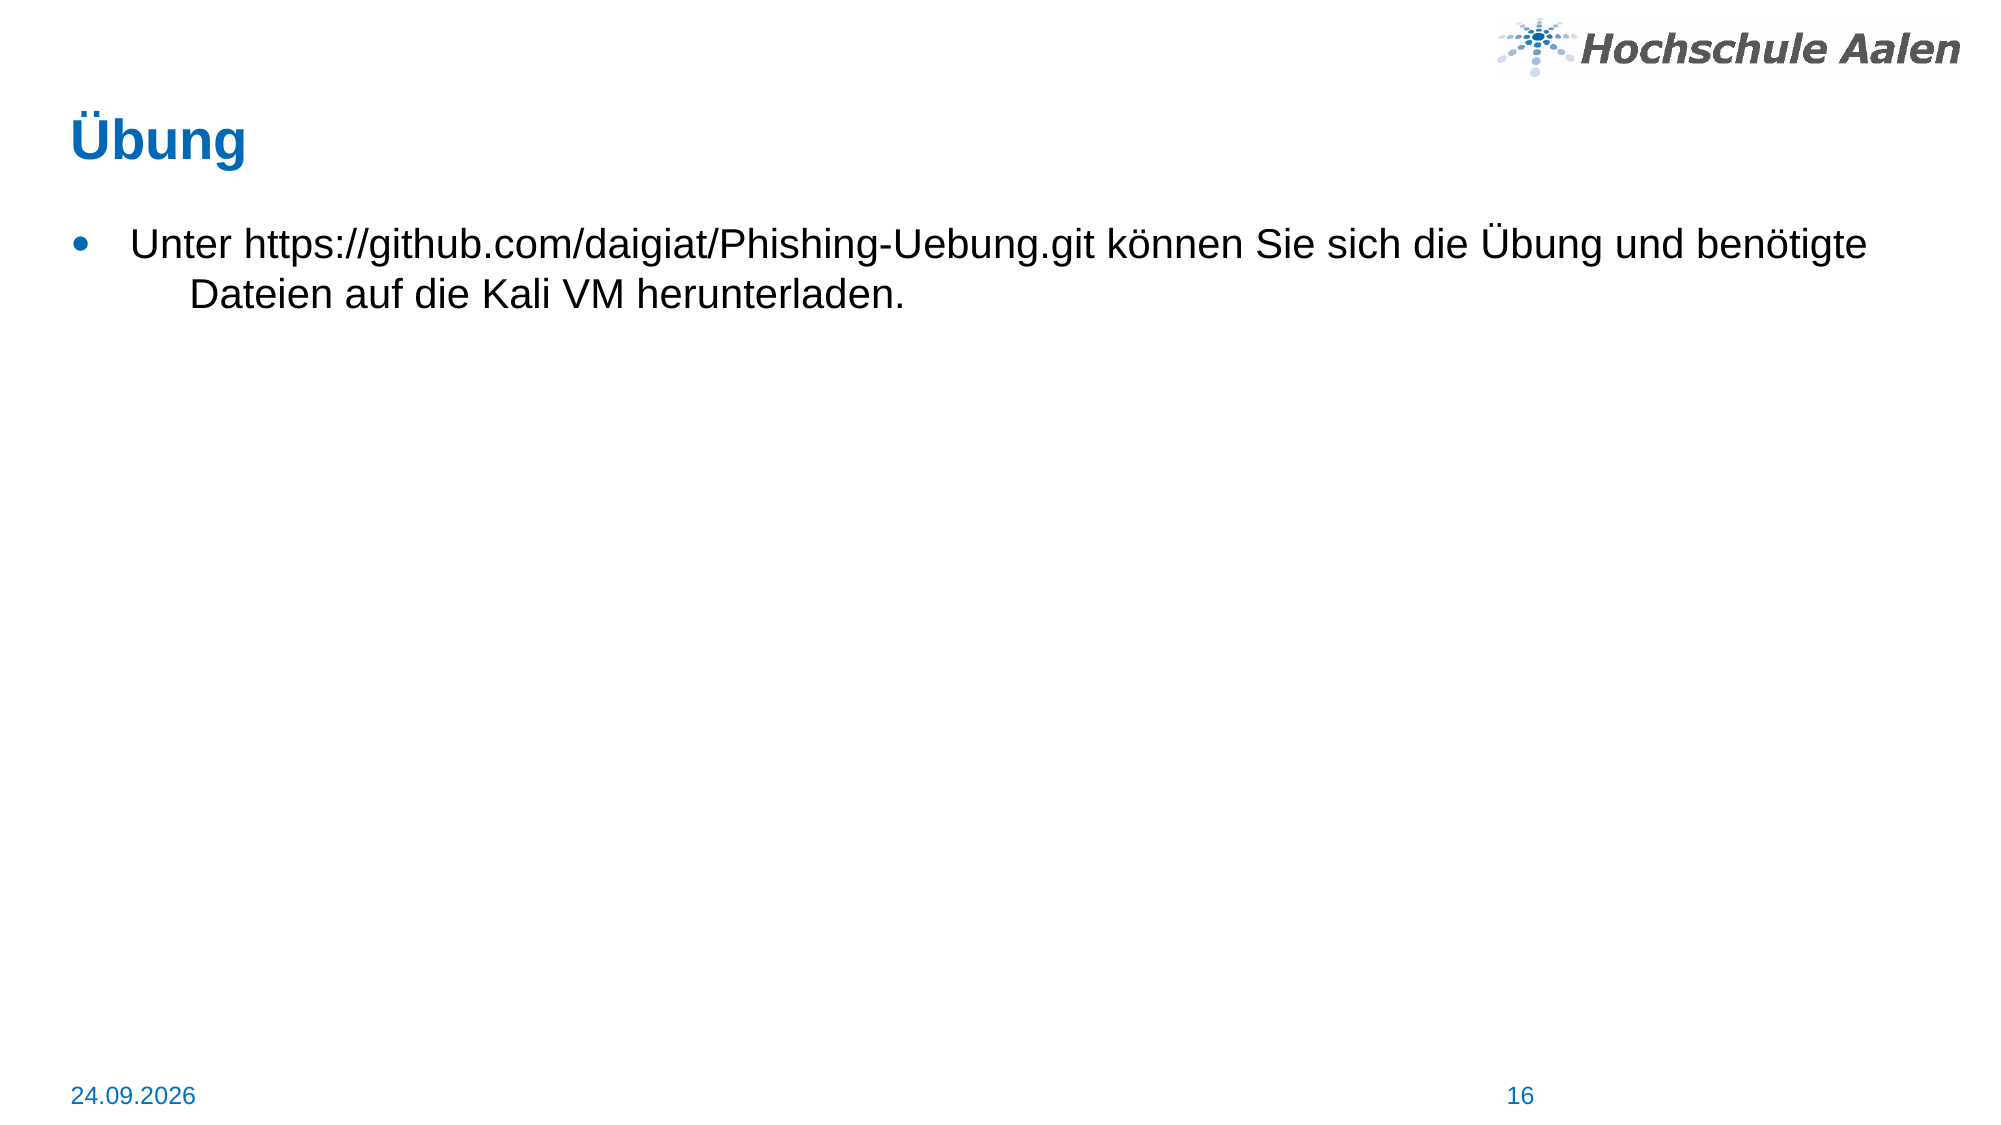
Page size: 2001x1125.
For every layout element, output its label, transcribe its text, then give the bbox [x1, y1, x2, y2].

text_box ‹Nr.› [1491, 1064, 1942, 1125]
title Übung [55, 90, 1944, 184]
list Unter https://github.com/daigiat/Phishing-Uebung.git können Sie sich die Übung und benötigte Dateien auf die Kali VM herunterladen. [55, 209, 1944, 1038]
text_box 20.12.2023 [55, 1065, 506, 1125]
